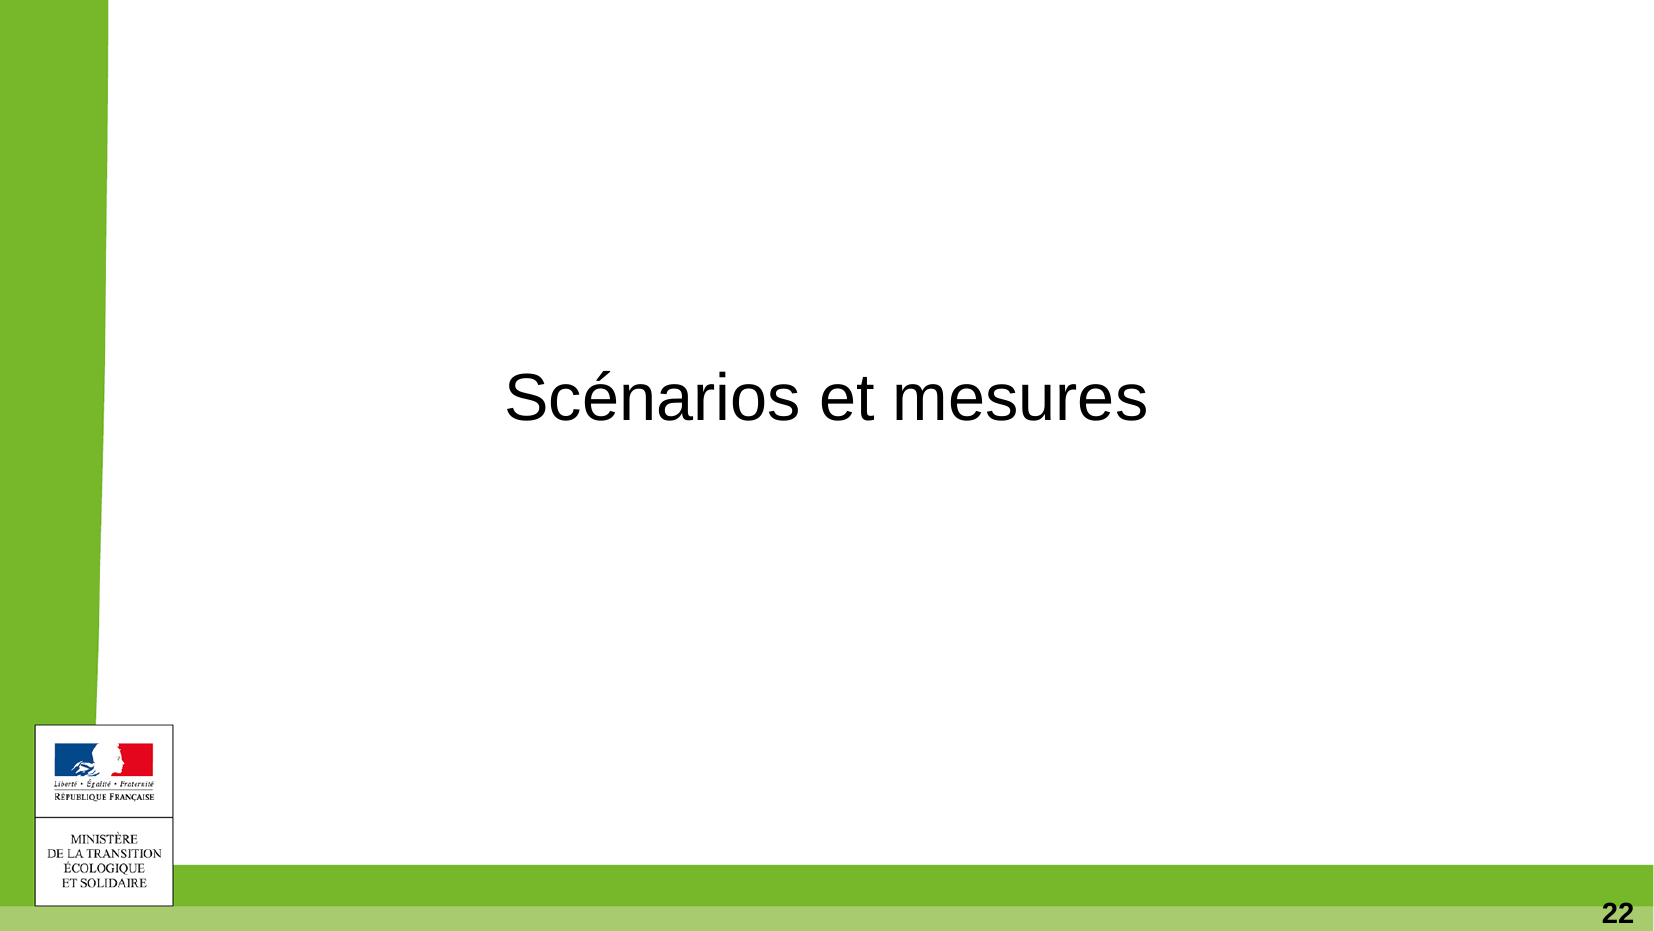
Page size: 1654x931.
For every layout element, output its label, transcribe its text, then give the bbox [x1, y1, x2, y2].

subtitle Scénarios et mesures [82, 37, 1571, 758]
picture [0, 0, 1654, 931]
